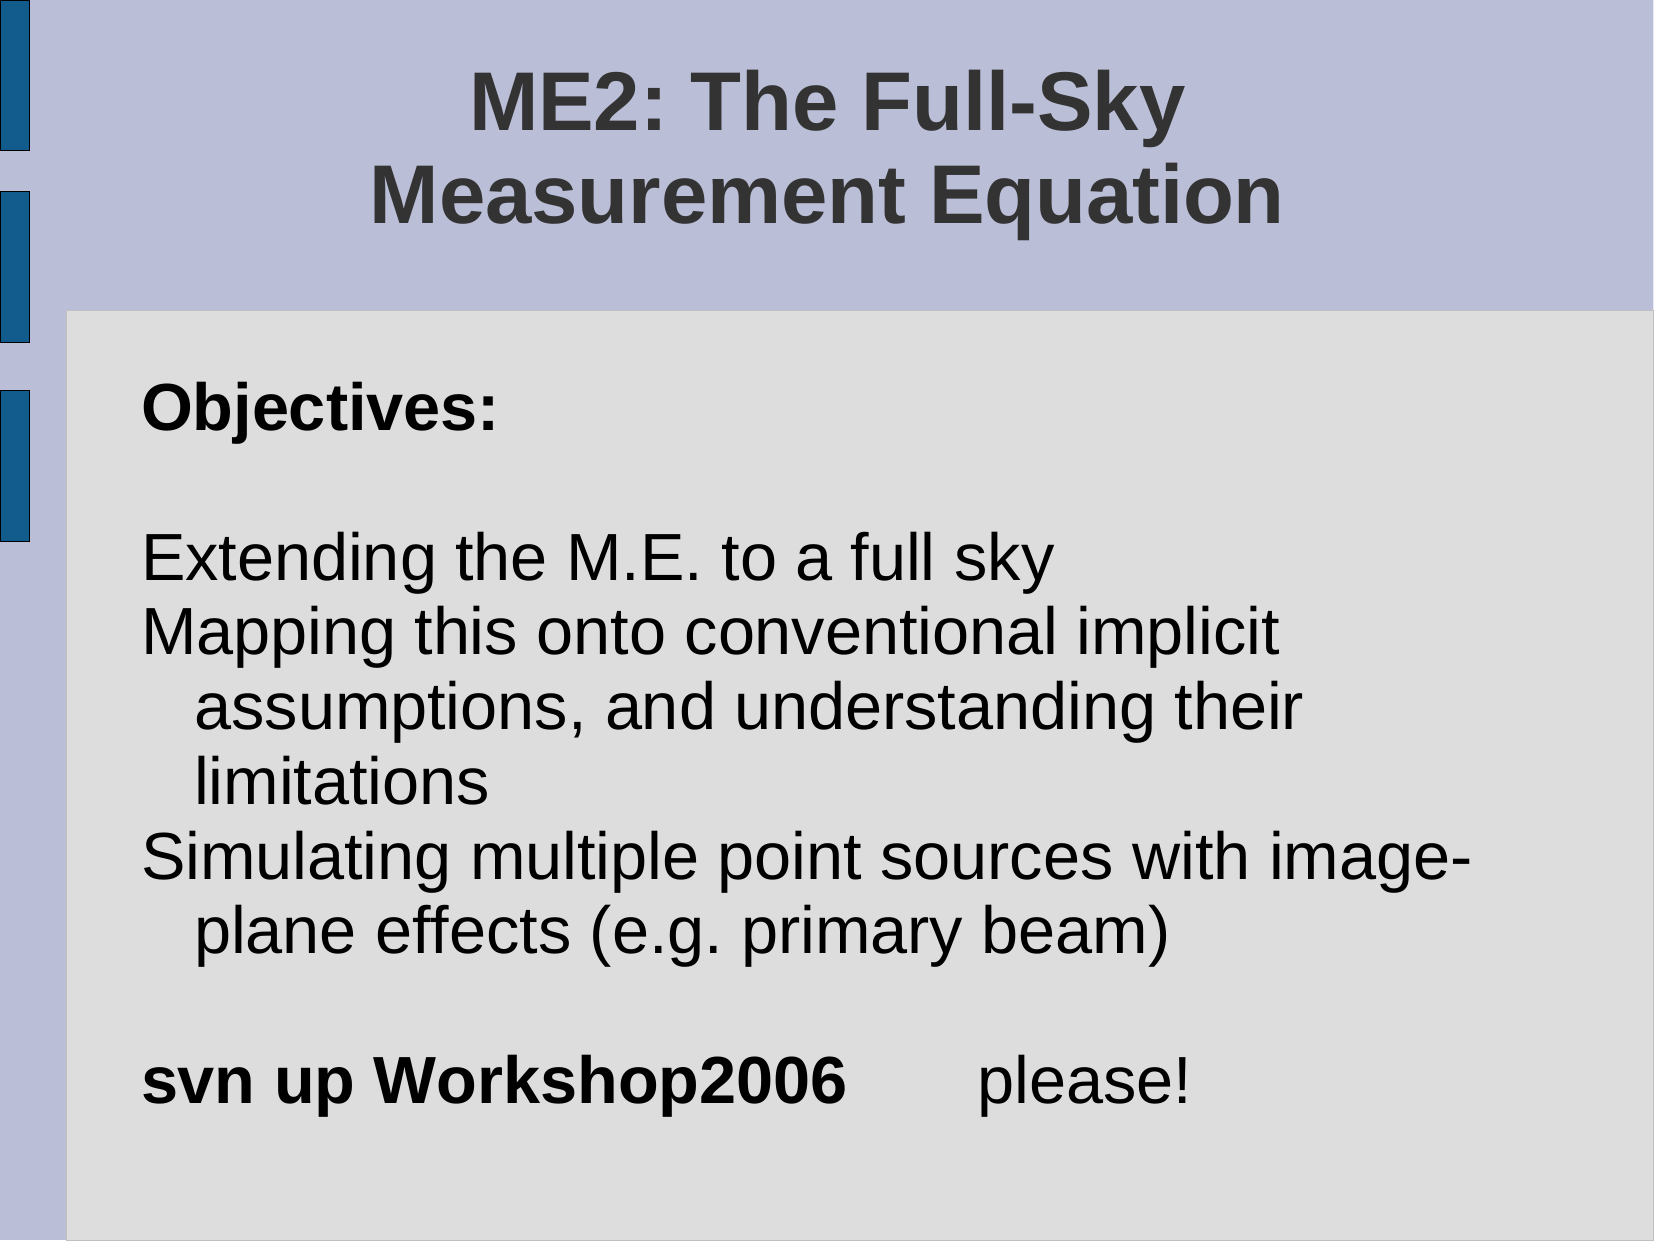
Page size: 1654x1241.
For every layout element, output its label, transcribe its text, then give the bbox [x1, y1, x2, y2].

title ME2: The Full-Sky Measurement Equation [121, 49, 1534, 341]
list Objectives: Extending the M.E. to a full sky Mapping this onto conventional implicit assumptions, and understanding their limitations Simulating multiple point sources with image-plane effects (e.g. primary beam) svn up Workshop2006 please! [123, 370, 1536, 1226]
